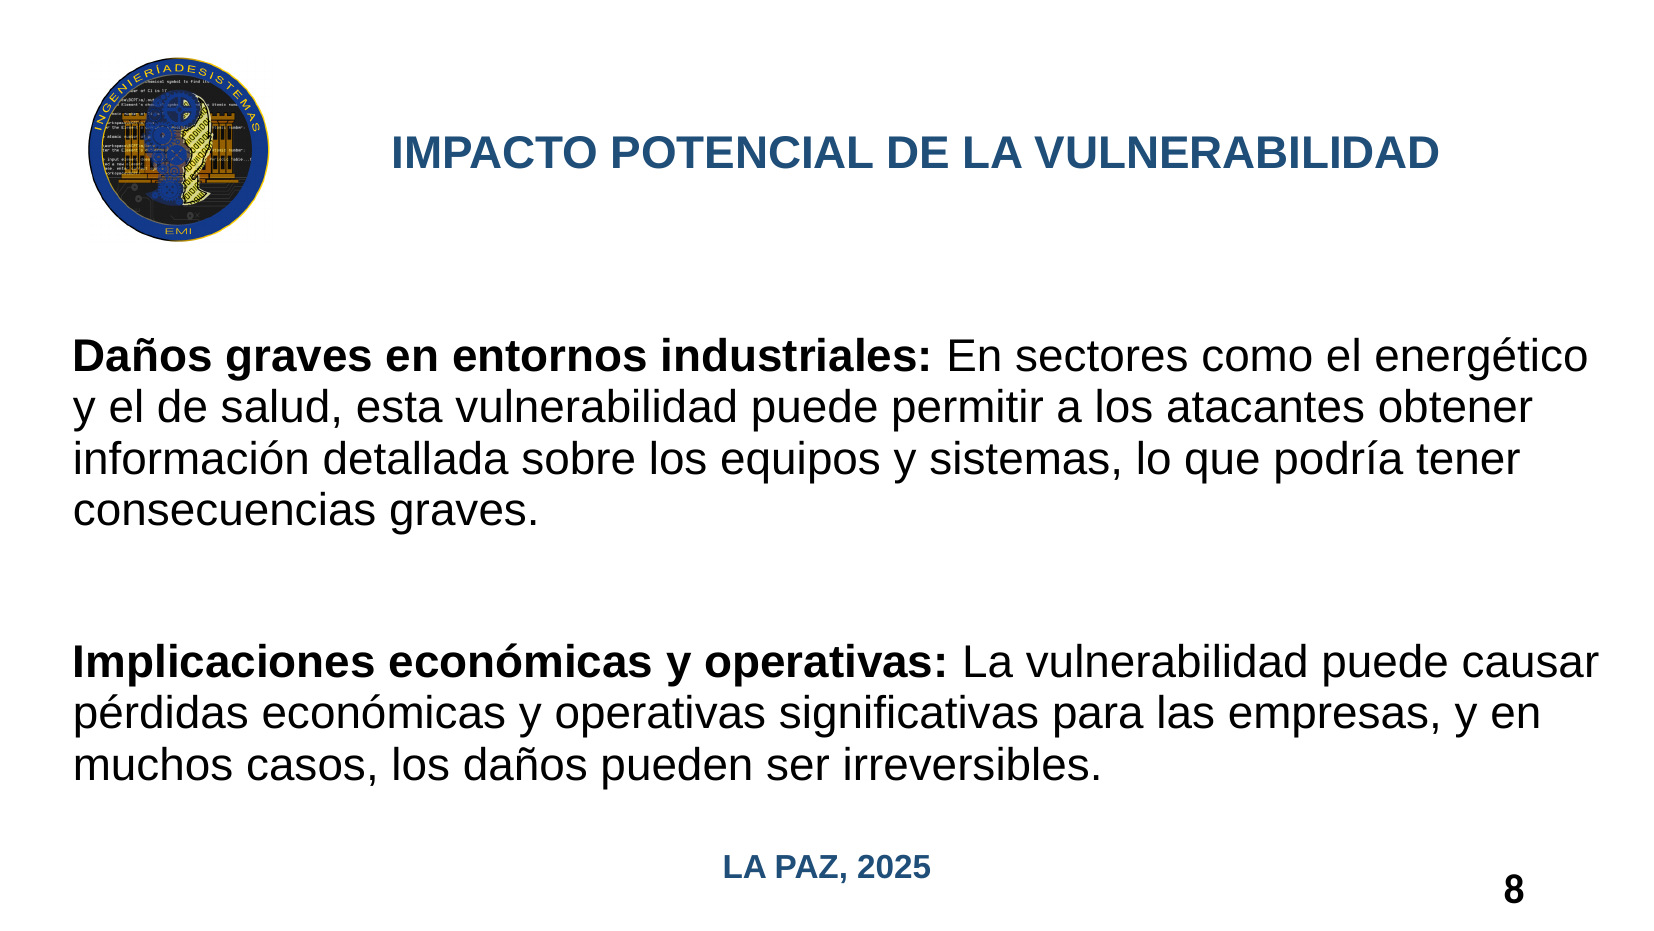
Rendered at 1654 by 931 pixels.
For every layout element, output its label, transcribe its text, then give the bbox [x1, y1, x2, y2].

title LA PAZ, 2025 [82, 846, 1572, 888]
picture [84, 54, 273, 243]
title Daños graves en entornos industriales: En sectores como el energético y el de salud, esta vulnerabilidad puede permitir a los atacantes obtener información detallada sobre los equipos y sistemas, lo que podría tener consecuencias graves. Implicaciones económicas y operativas: La vulnerabilidad puede causar pérdidas económicas y operativas significativas para las empresas, y en muchos casos, los daños pueden ser irreversibles. [37, 291, 1613, 829]
slide_number <number> [1167, 888, 1540, 912]
title IMPACTO POTENCIAL DE LA VULNERABILIDAD [262, 126, 1571, 178]
